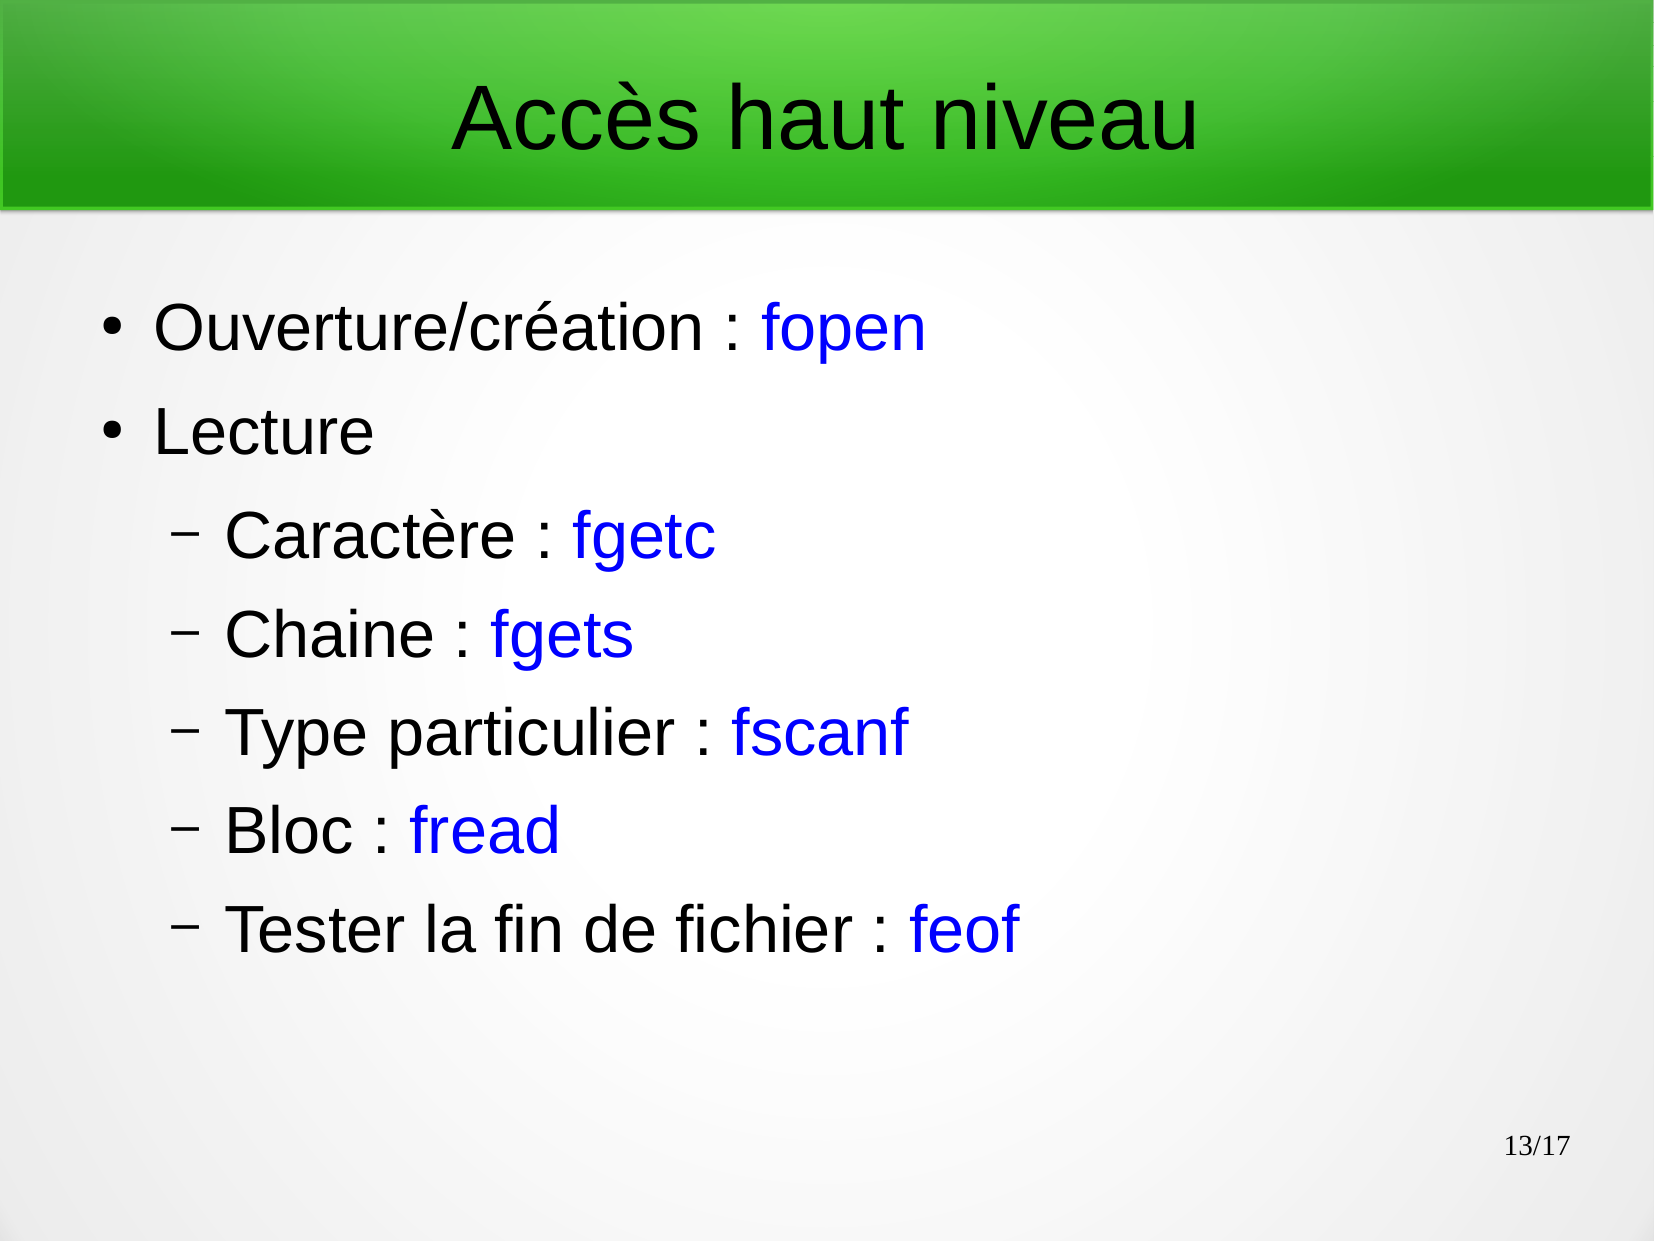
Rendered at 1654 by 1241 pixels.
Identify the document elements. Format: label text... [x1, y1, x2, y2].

list Ouverture/création : fopen Lecture Caractère : fgetc Chaine : fgets Type particulier : fscanf Bloc : fread Tester la fin de fichier : feof [82, 290, 1571, 1094]
title Accès haut niveau [82, 47, 1571, 189]
